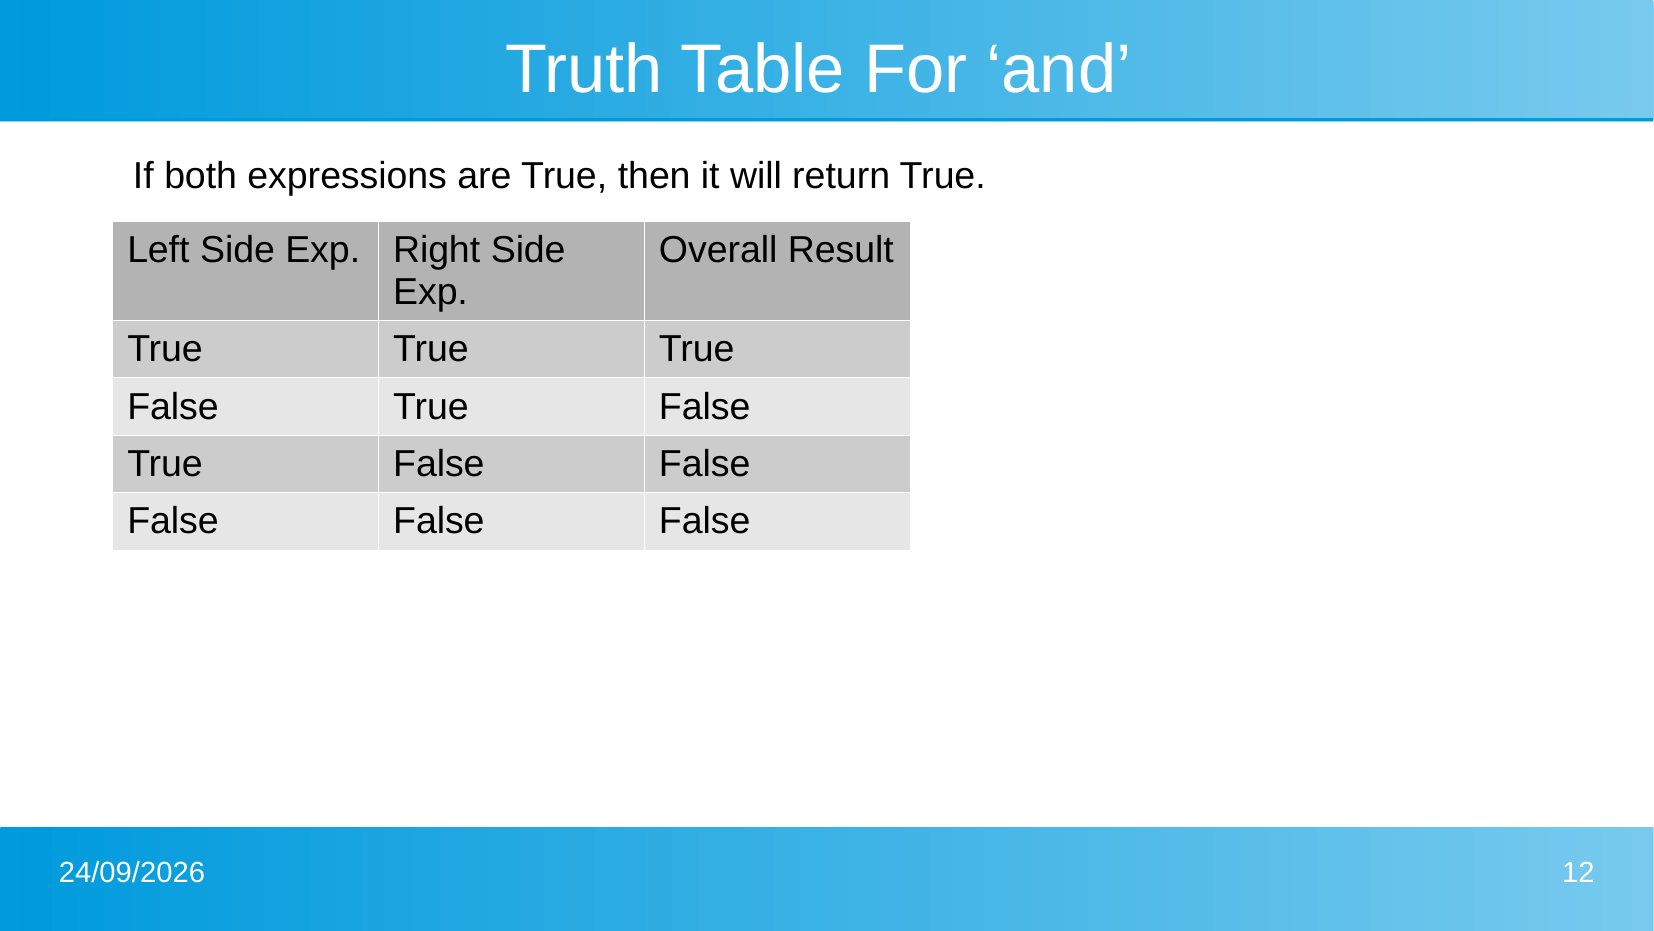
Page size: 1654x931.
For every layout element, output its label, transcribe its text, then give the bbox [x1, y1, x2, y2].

table_cell False [645, 493, 910, 550]
table_cell True [113, 436, 378, 492]
text_box If both expressions are True, then it will return True. [118, 147, 1093, 205]
table_cell True [645, 321, 910, 377]
table_header Overall Result [645, 222, 910, 320]
table_cell False [379, 436, 644, 492]
table_cell False [379, 493, 644, 550]
table_header Right Side Exp. [379, 222, 644, 320]
table_header Left Side Exp. [113, 222, 378, 320]
table_cell False [113, 378, 378, 435]
table_cell True [379, 321, 644, 377]
table_cell False [113, 493, 378, 550]
table_cell False [645, 436, 910, 492]
table_cell False [645, 378, 910, 435]
title Truth Table For ‘and’ [59, 29, 1595, 108]
table_cell True [113, 321, 378, 377]
table_cell True [379, 378, 644, 435]
